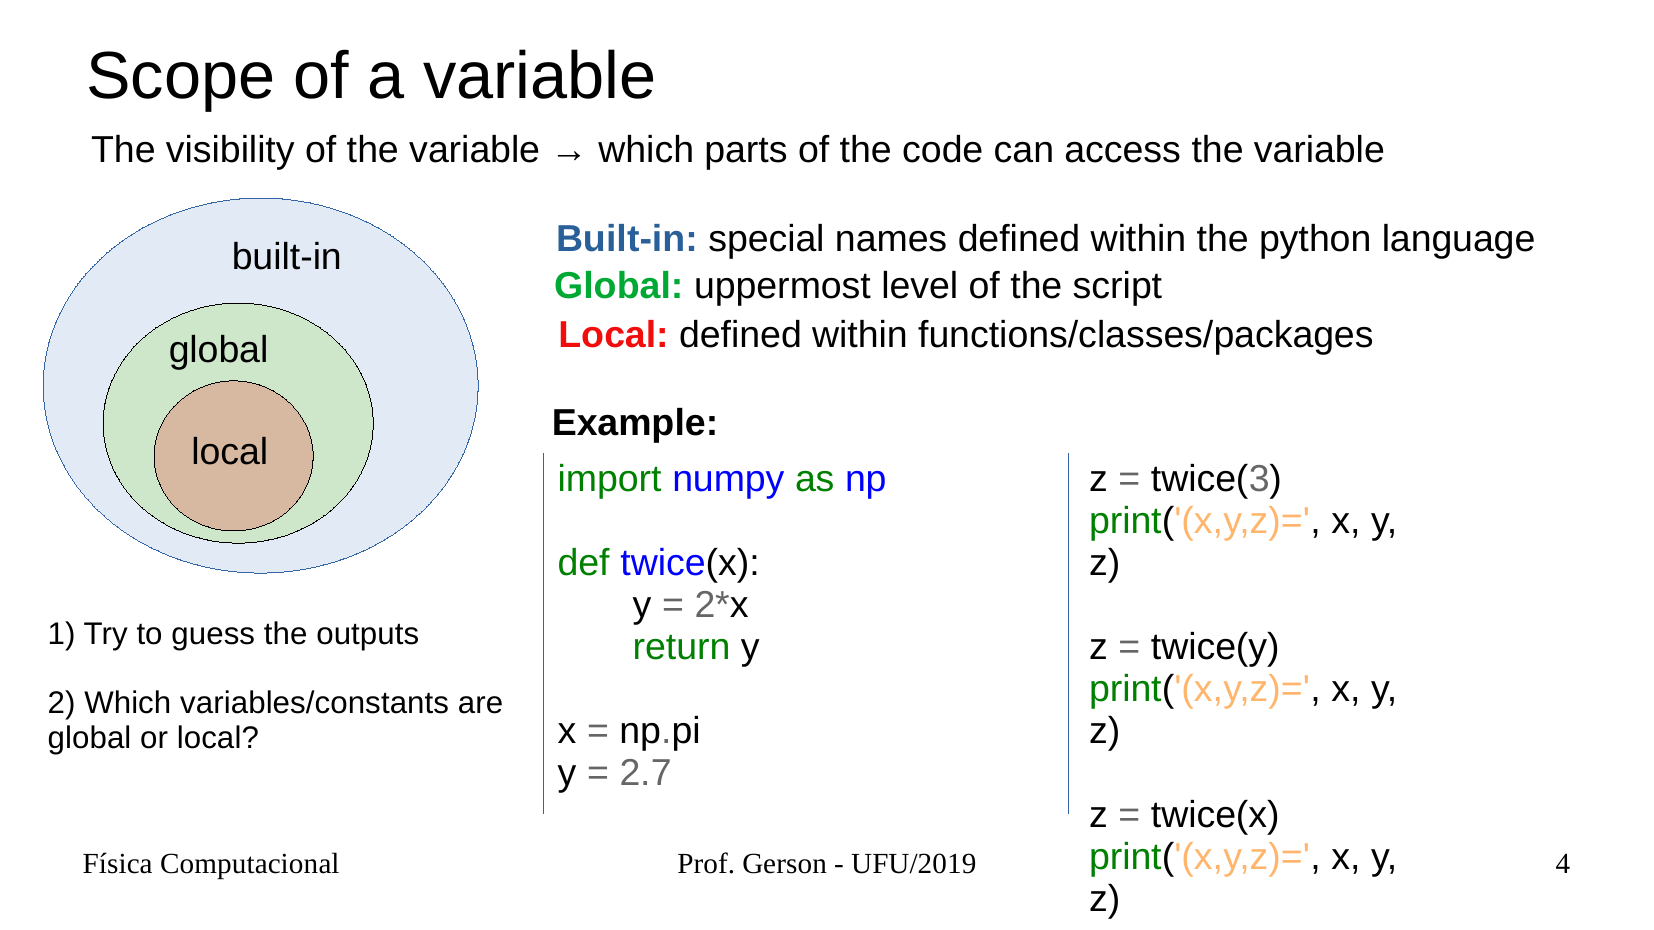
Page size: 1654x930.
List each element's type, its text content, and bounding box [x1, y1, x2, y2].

text_box Built-in: special names defined within the python language [541, 210, 1653, 310]
text_box import numpy as np def twice(x): y = 2*x return y x = np.pi y = 2.7 [543, 449, 1006, 811]
text_box Scope of a variable [71, 31, 820, 121]
text_box 1) Try to guess the outputs 2) Which variables/constants are global or local? [32, 608, 531, 795]
text_box global [154, 321, 284, 379]
text_box Local: defined within functions/classes/packages [543, 306, 1591, 406]
text_box Global: uppermost level of the script [539, 257, 1471, 357]
text_box The visibility of the variable → which parts of the code can access the variable [76, 120, 1561, 178]
text_box Example: [537, 393, 734, 451]
text_box [43, 198, 479, 574]
text_box local [176, 423, 284, 480]
text_box z = twice(3) print('(x,y,z)=', x, y, z) z = twice(y) print('(x,y,z)=', x, y, z) z = twice(x) print('(x,y,z)=', x, y, z) [1074, 450, 1454, 927]
text_box built-in [217, 228, 357, 285]
